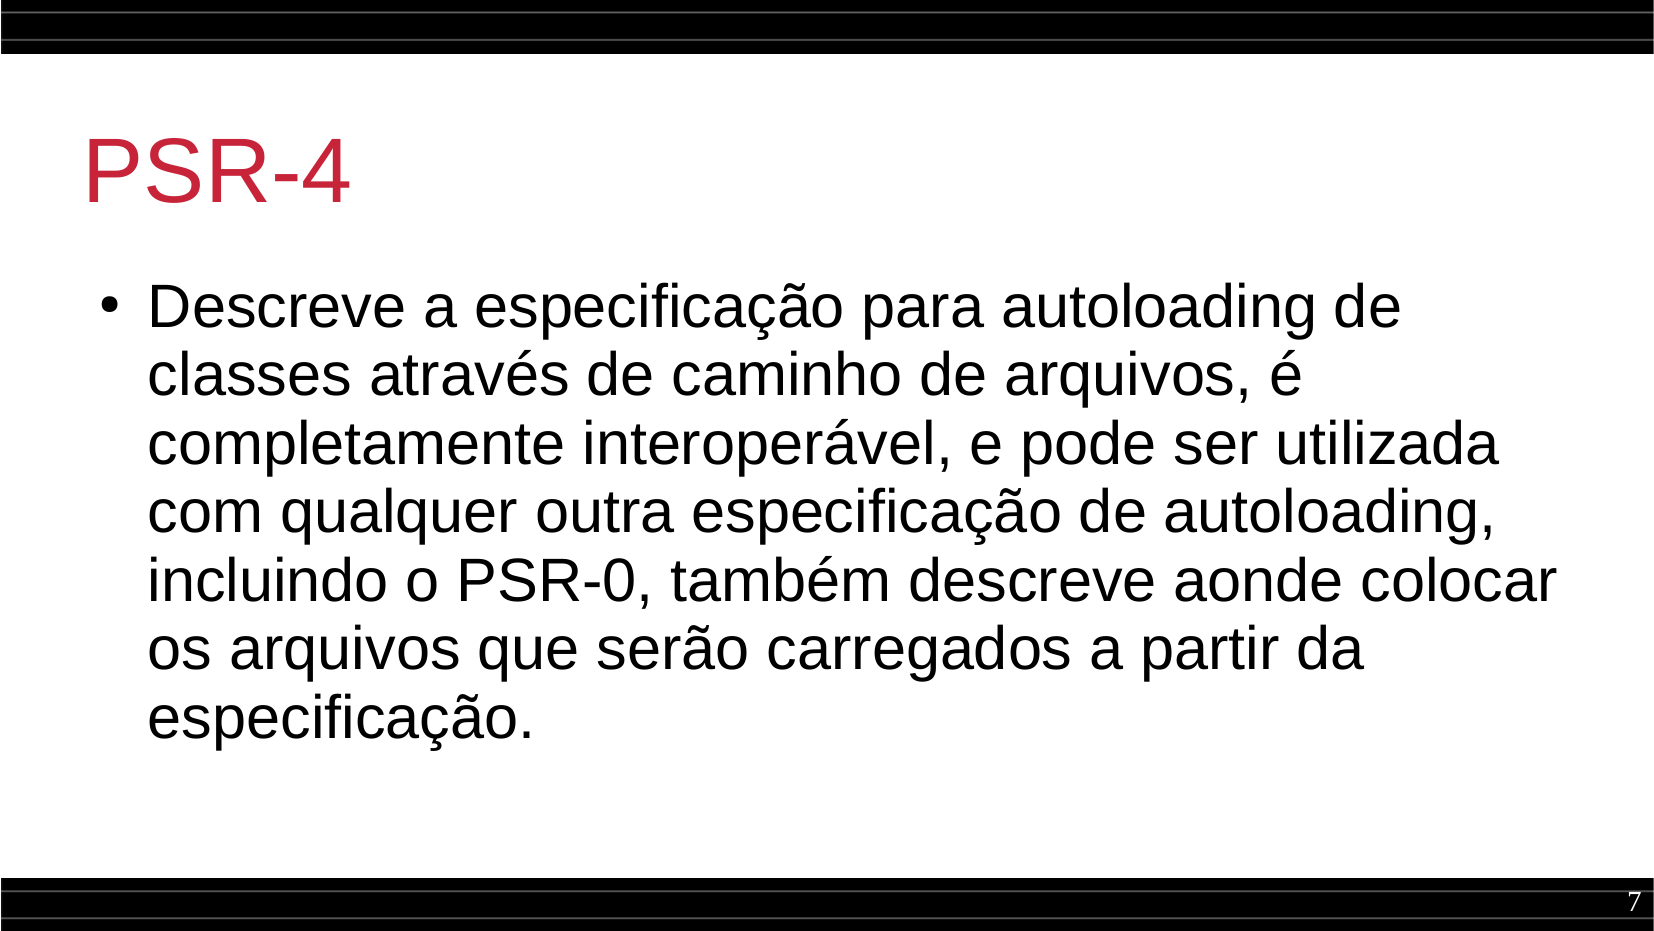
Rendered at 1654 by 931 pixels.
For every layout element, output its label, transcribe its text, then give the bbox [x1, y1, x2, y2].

title PSR-4 [82, 92, 1571, 249]
picture [1, 878, 1654, 931]
list Descreve a especificação para autoloading de classes através de caminho de arquivos, é completamente interoperável, e pode ser utilizada com qualquer outra especificação de autoloading, incluindo o PSR-0, também descreve aonde colocar os arquivos que serão carregados a partir da especificação. [82, 271, 1571, 758]
picture [1, 0, 1654, 54]
